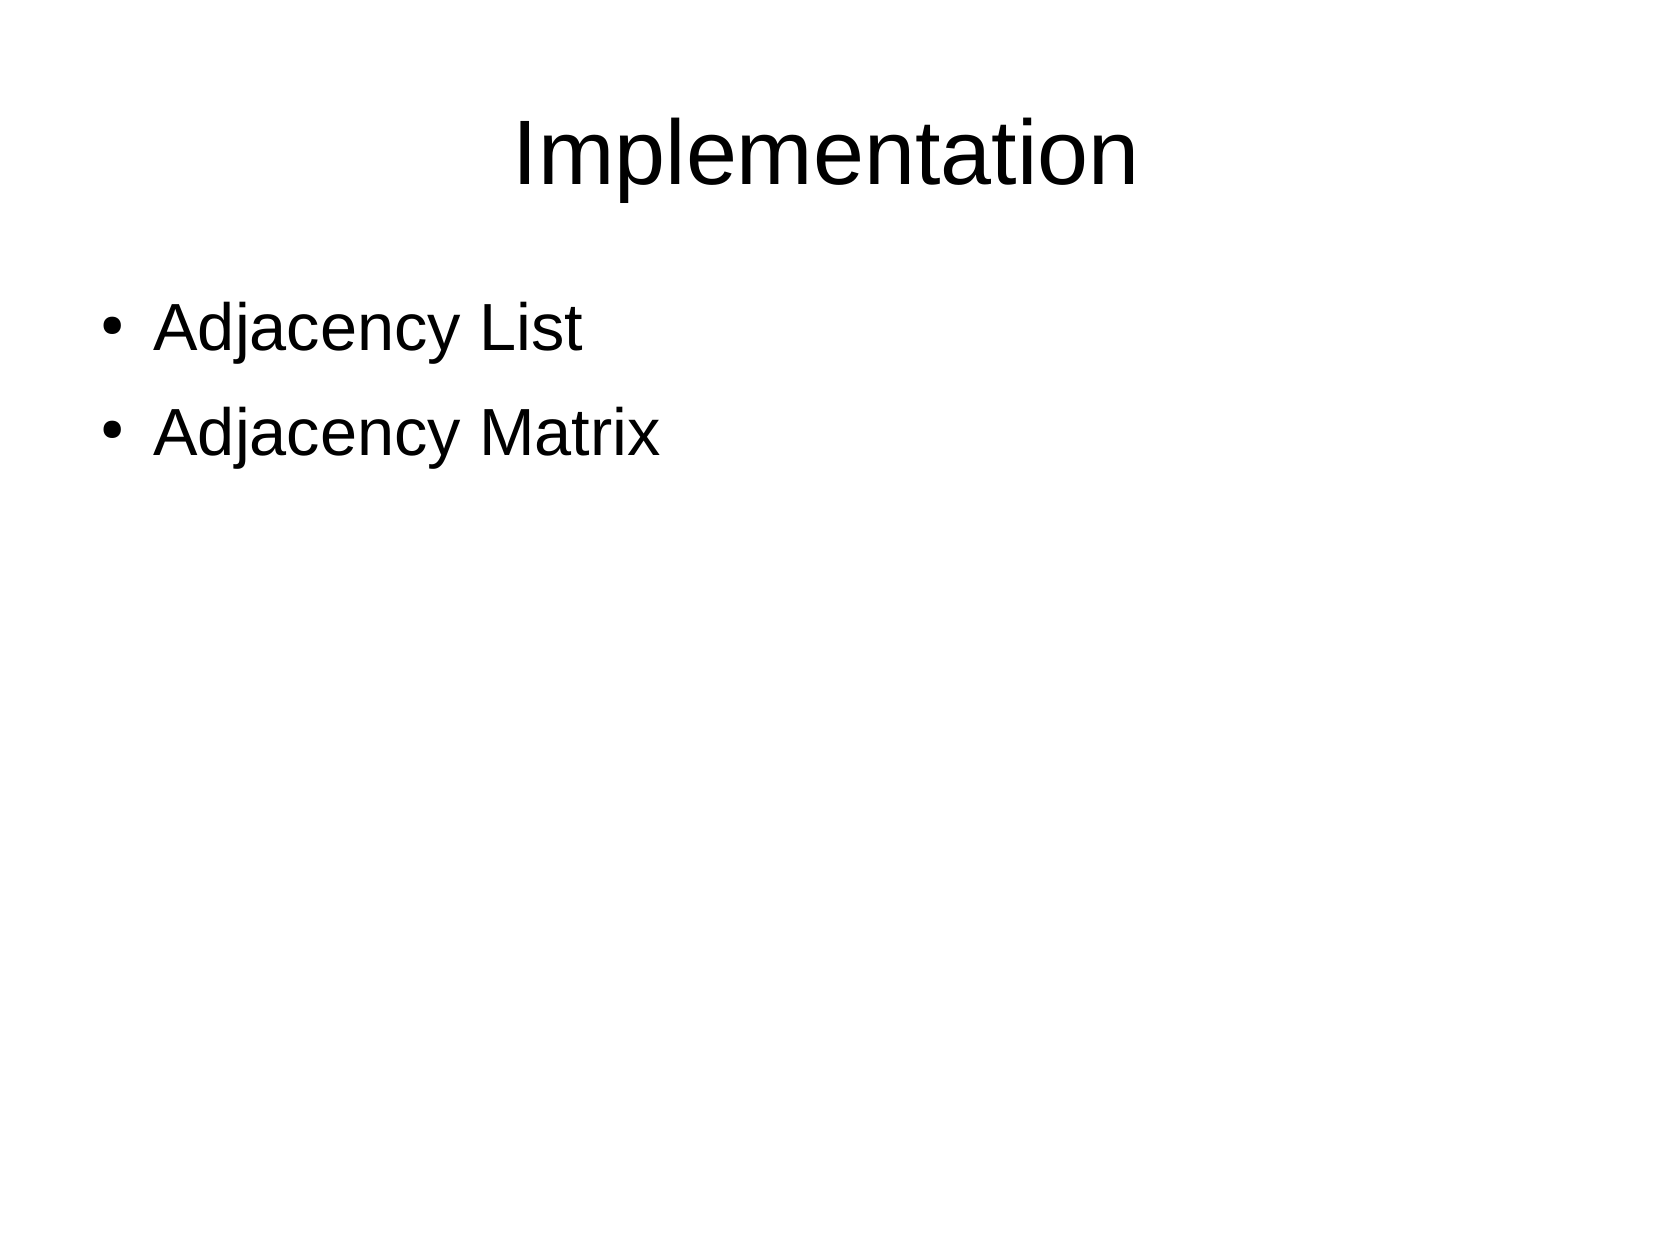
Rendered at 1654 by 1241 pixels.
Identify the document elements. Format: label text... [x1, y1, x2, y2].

title Implementation [82, 49, 1571, 257]
list Adjacency List Adjacency Matrix [82, 290, 1538, 1010]
